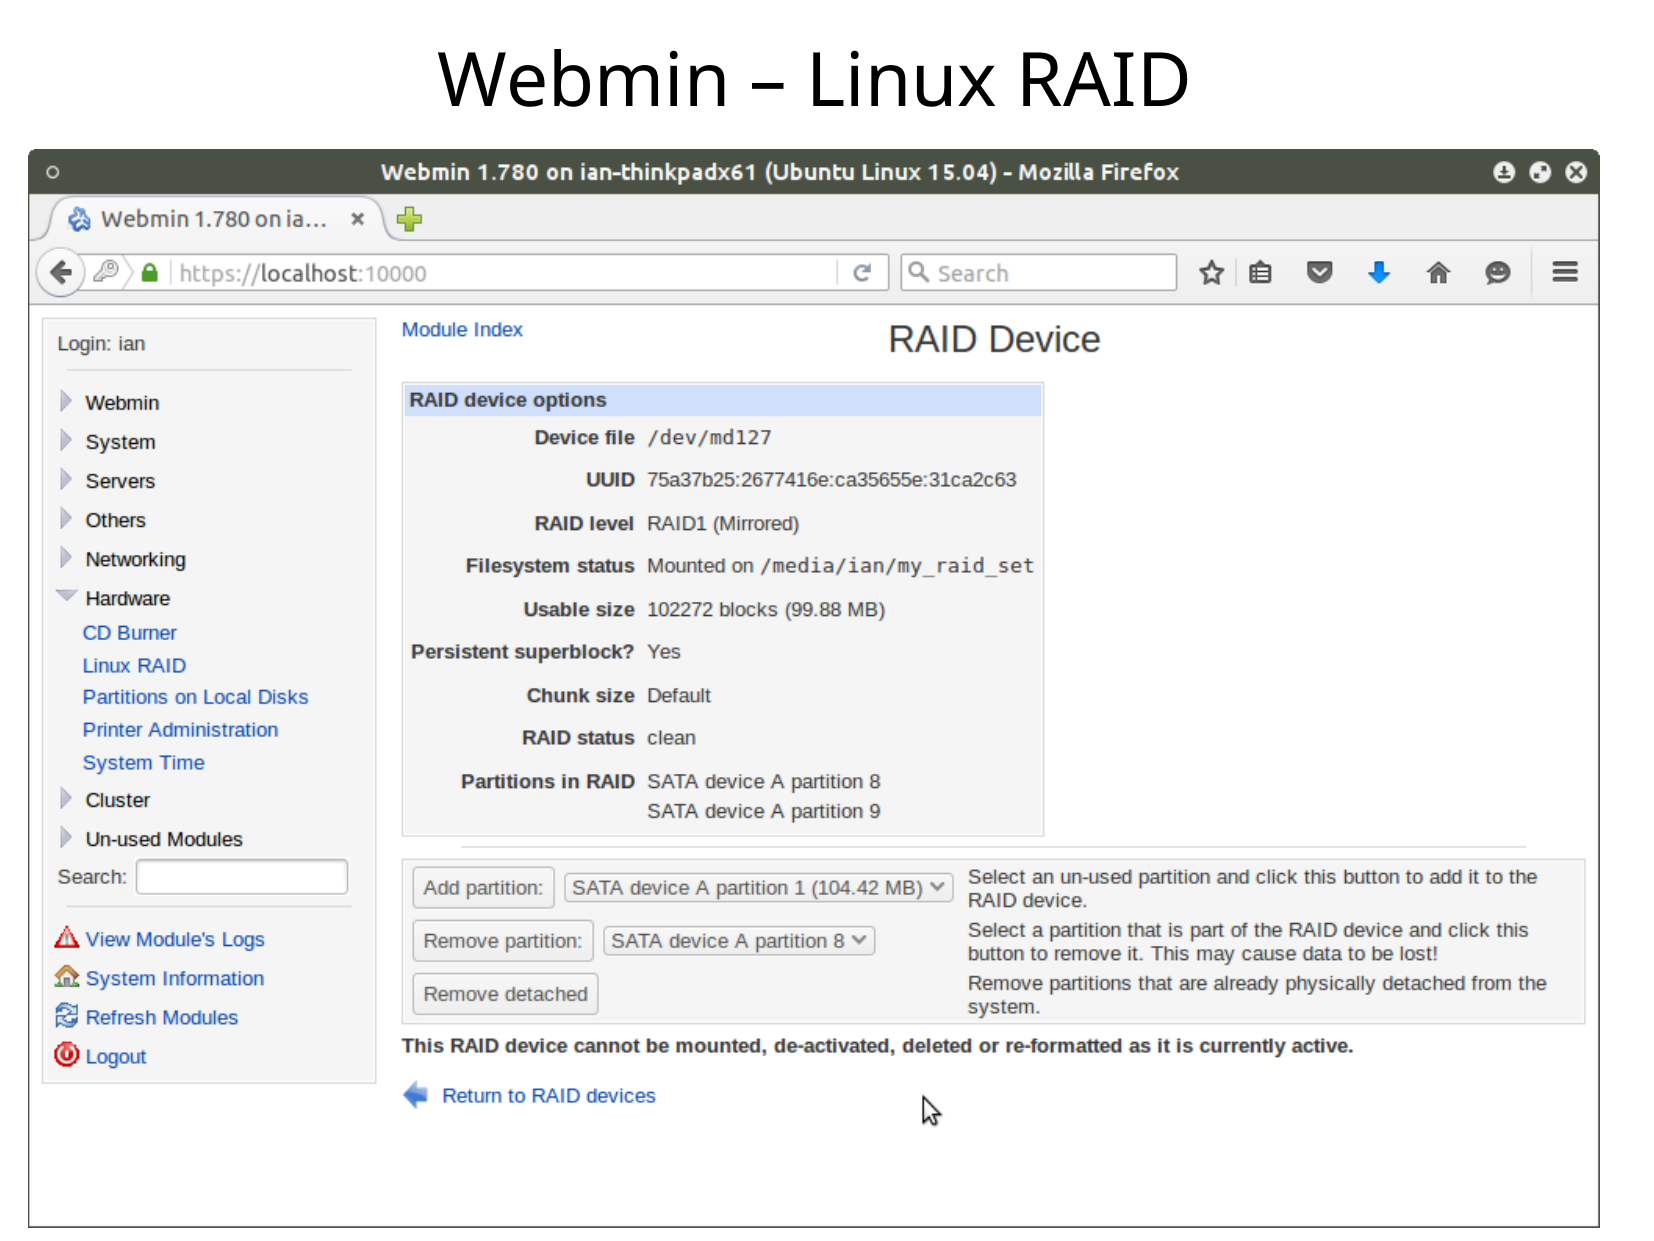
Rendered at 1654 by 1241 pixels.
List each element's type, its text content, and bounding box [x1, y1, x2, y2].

picture [28, 149, 1600, 1228]
title Webmin – Linux RAID [70, 36, 1560, 119]
